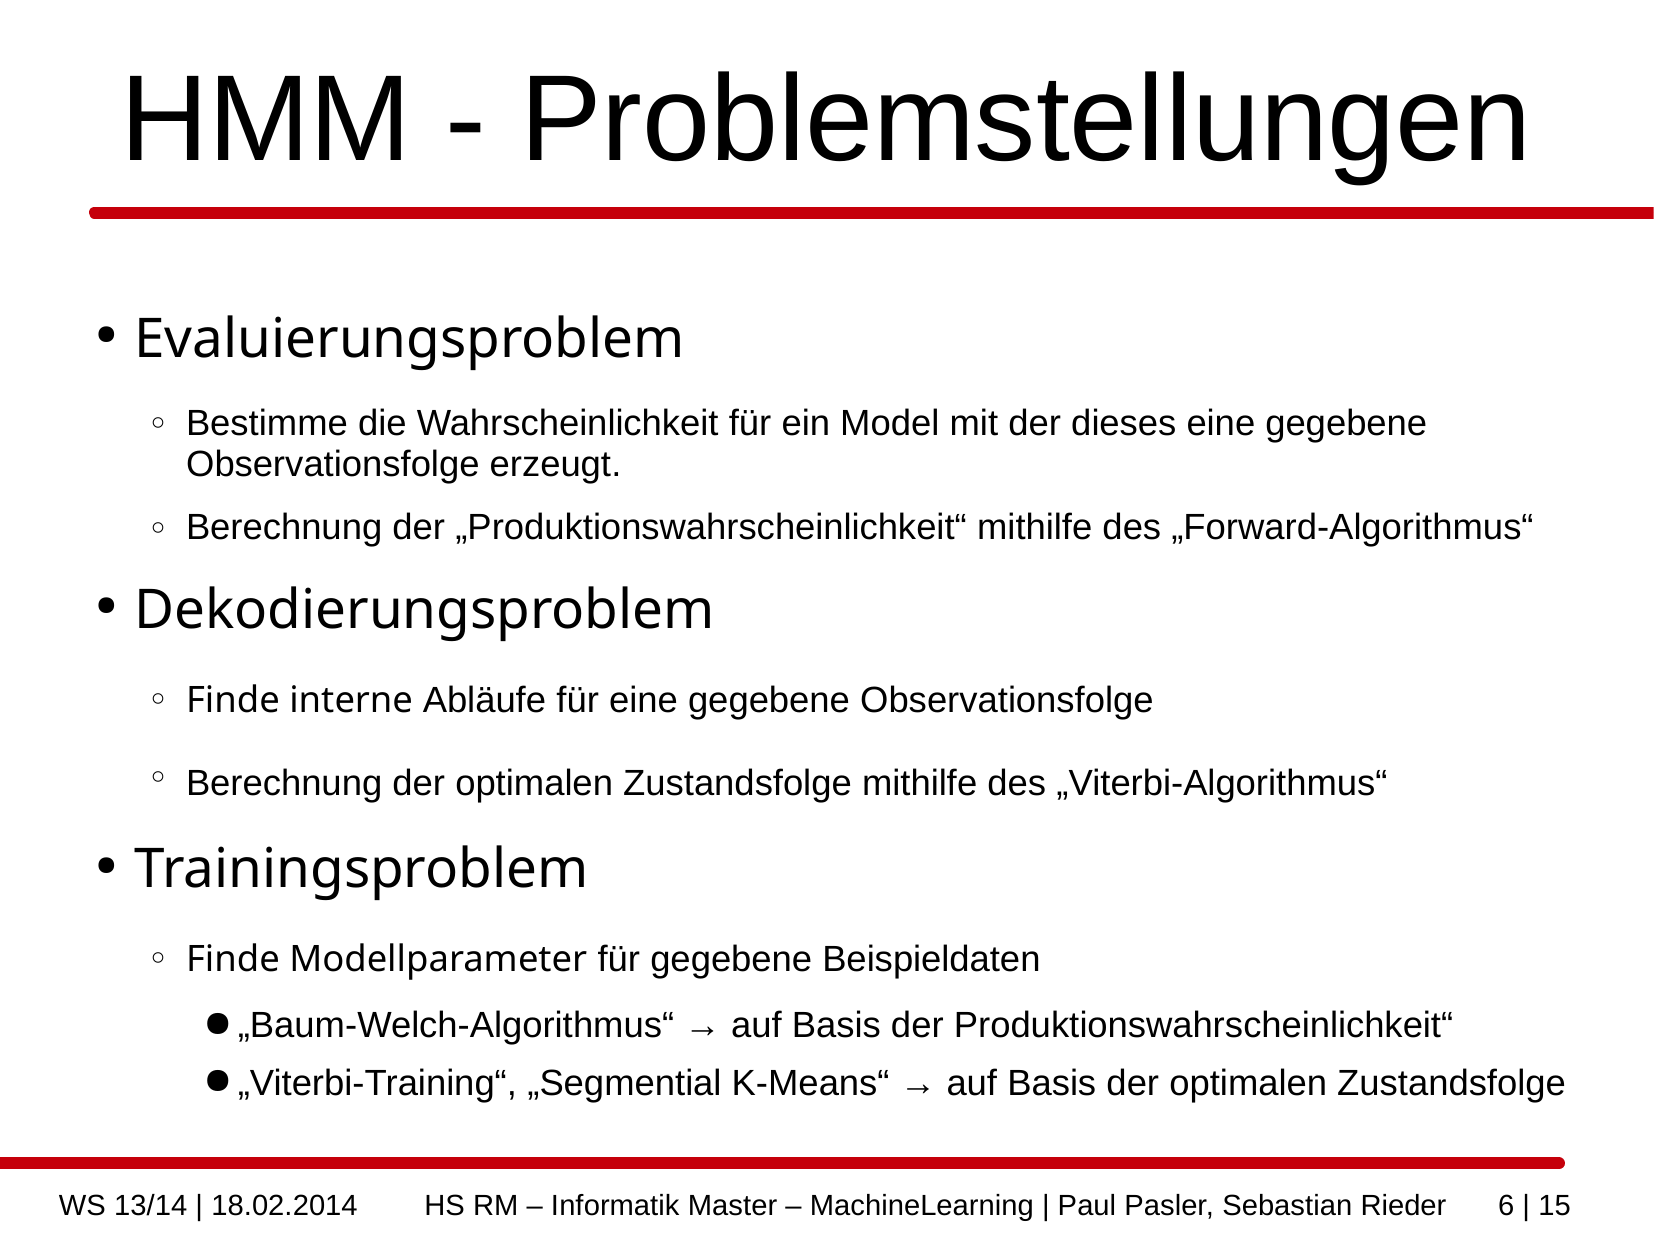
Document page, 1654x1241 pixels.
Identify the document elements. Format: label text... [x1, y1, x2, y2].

title HMM - Problemstellungen [82, 47, 1571, 189]
list Evaluierungsproblem Bestimme die Wahrscheinlichkeit für ein Model mit der dieses eine gegebene Observationsfolge erzeugt. Berechnung der „Produktionswahrscheinlichkeit“ mithilfe des „Forward-Algorithmus“ Dekodierungsproblem Finde interne Abläufe für eine gegebene Observationsfolge Berechnung der optimalen Zustandsfolge mithilfe des „Viterbi-Algorithmus“ Trainingsproblem Finde Modellparameter für gegebene Beispieldaten „Baum-Welch-Algorithmus“ → auf Basis der Produktionswahrscheinlichkeit“ „Viterbi-Training“, „Segmential K-Means“ → auf Basis der optimalen Zustandsfolge [82, 299, 1571, 1123]
